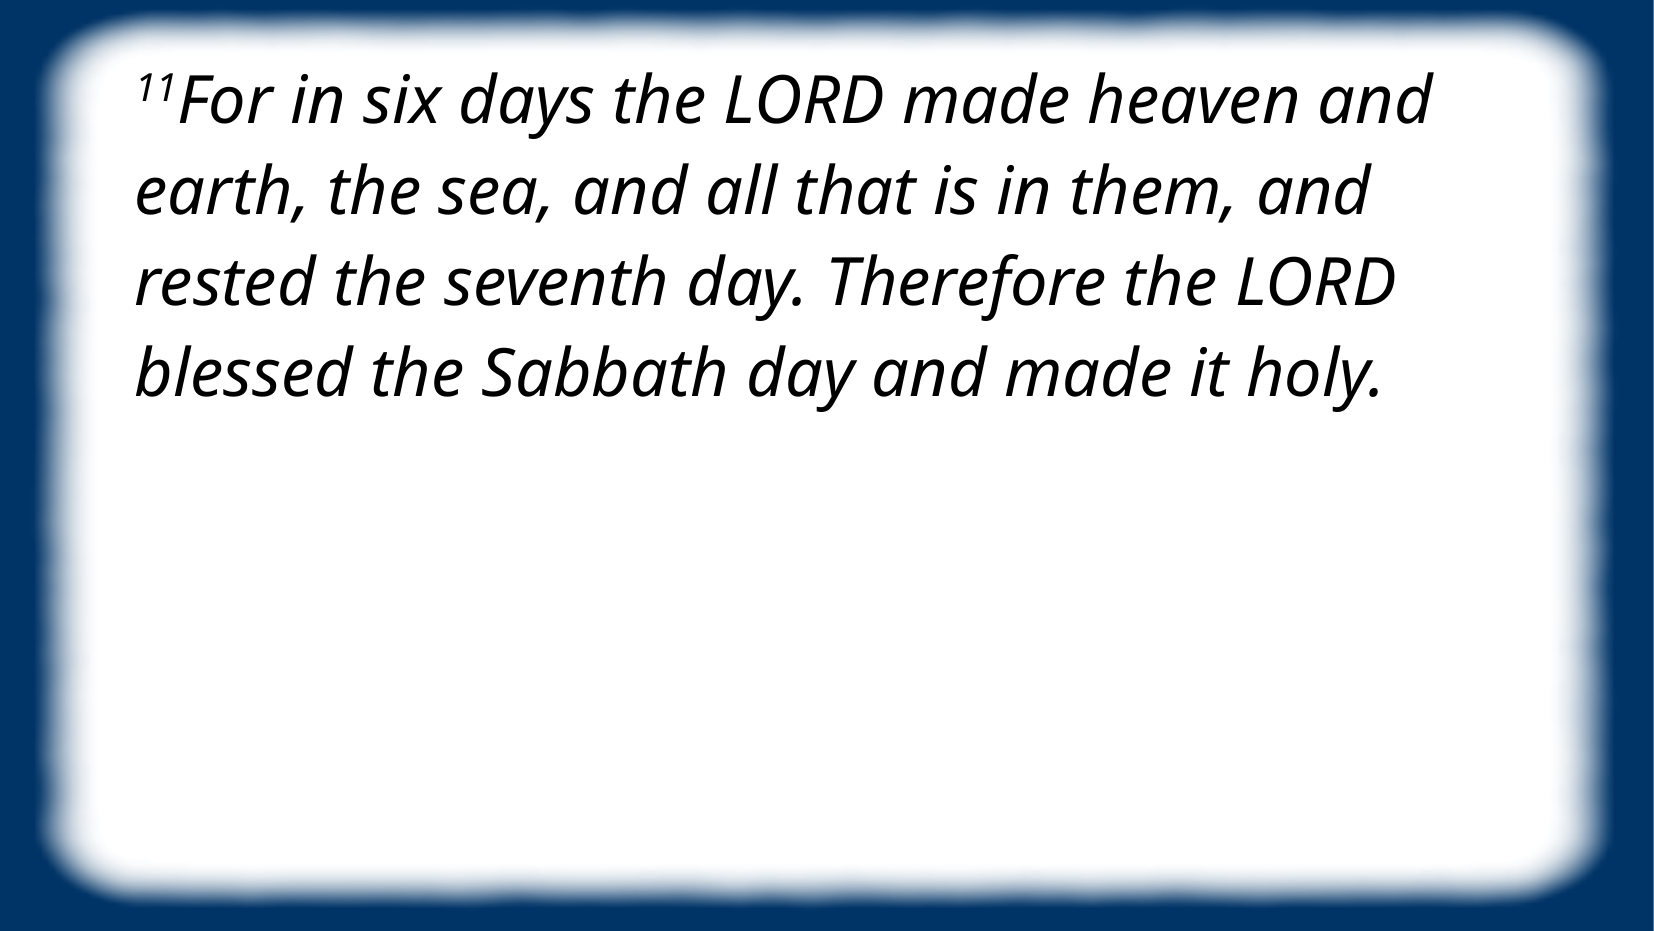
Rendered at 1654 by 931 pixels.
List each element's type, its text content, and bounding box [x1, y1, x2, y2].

text_box 11For in six days the LORD made heaven and earth, the sea, and all that is in them, and rested the seventh day. Therefore the LORD blessed the Sabbath day and made it holy. [120, 45, 1531, 421]
picture [0, 0, 1654, 931]
